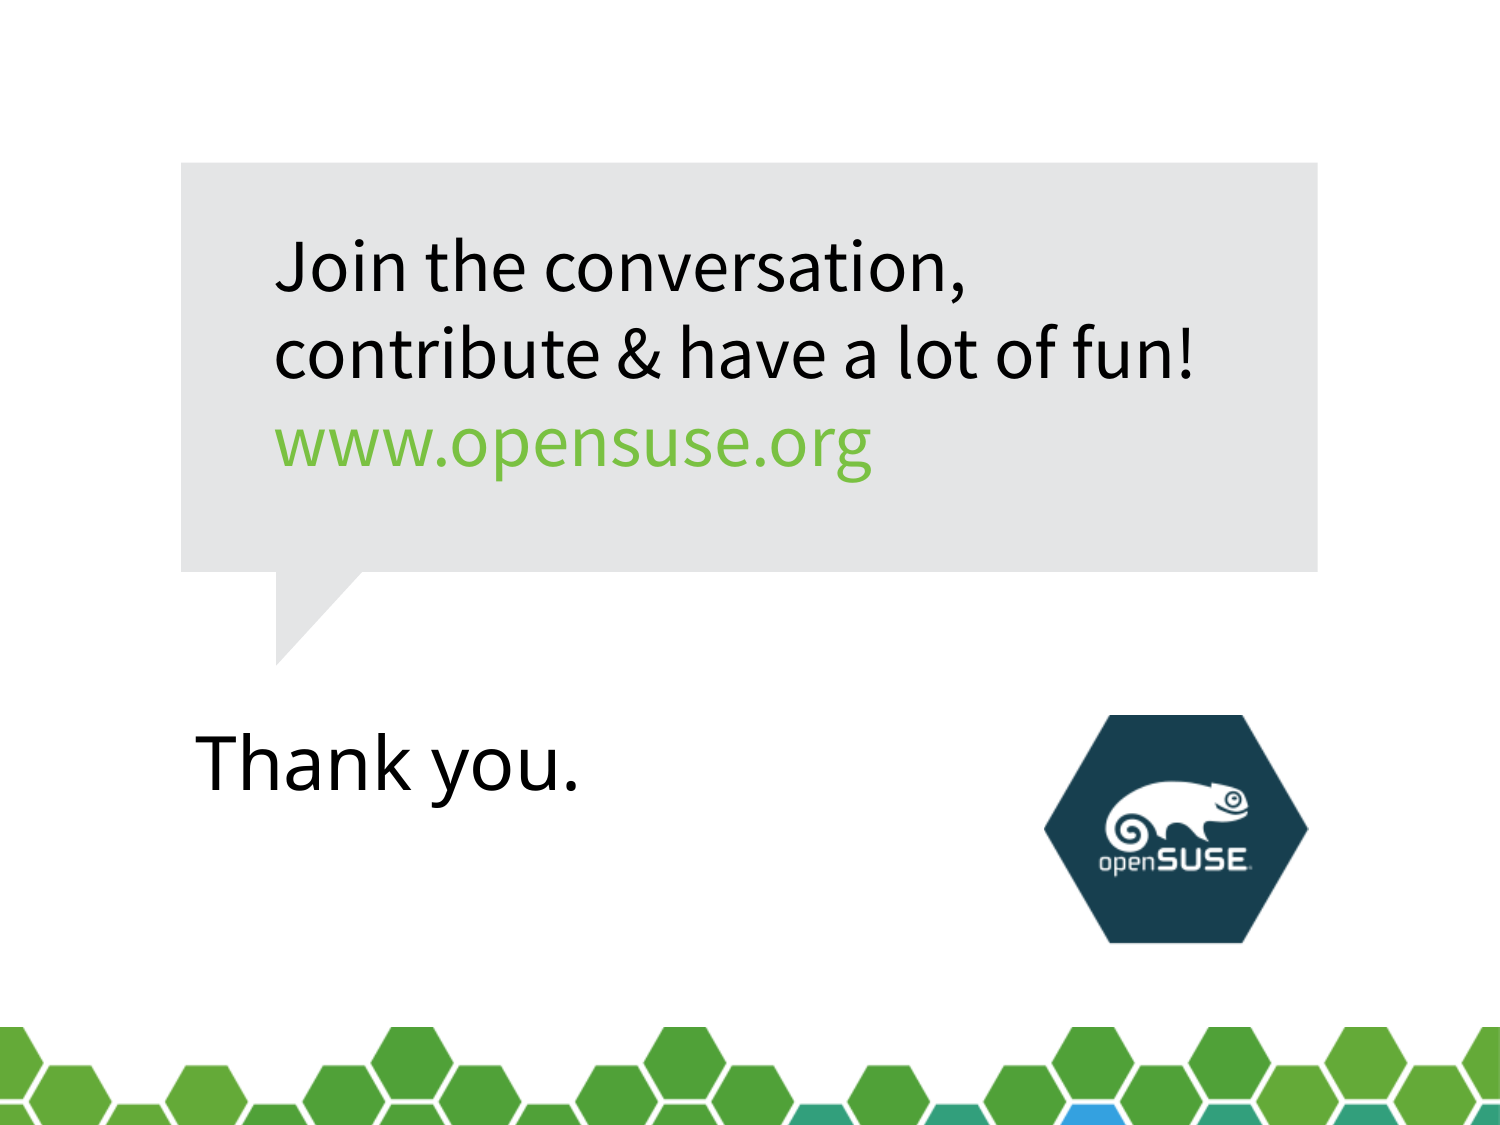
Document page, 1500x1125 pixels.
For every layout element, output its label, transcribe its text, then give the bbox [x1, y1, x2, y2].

picture [1044, 715, 1309, 945]
text_box Join the conversation, contribute & have a lot of fun! www.opensuse.org [259, 213, 1334, 609]
picture [0, 1027, 1500, 1125]
